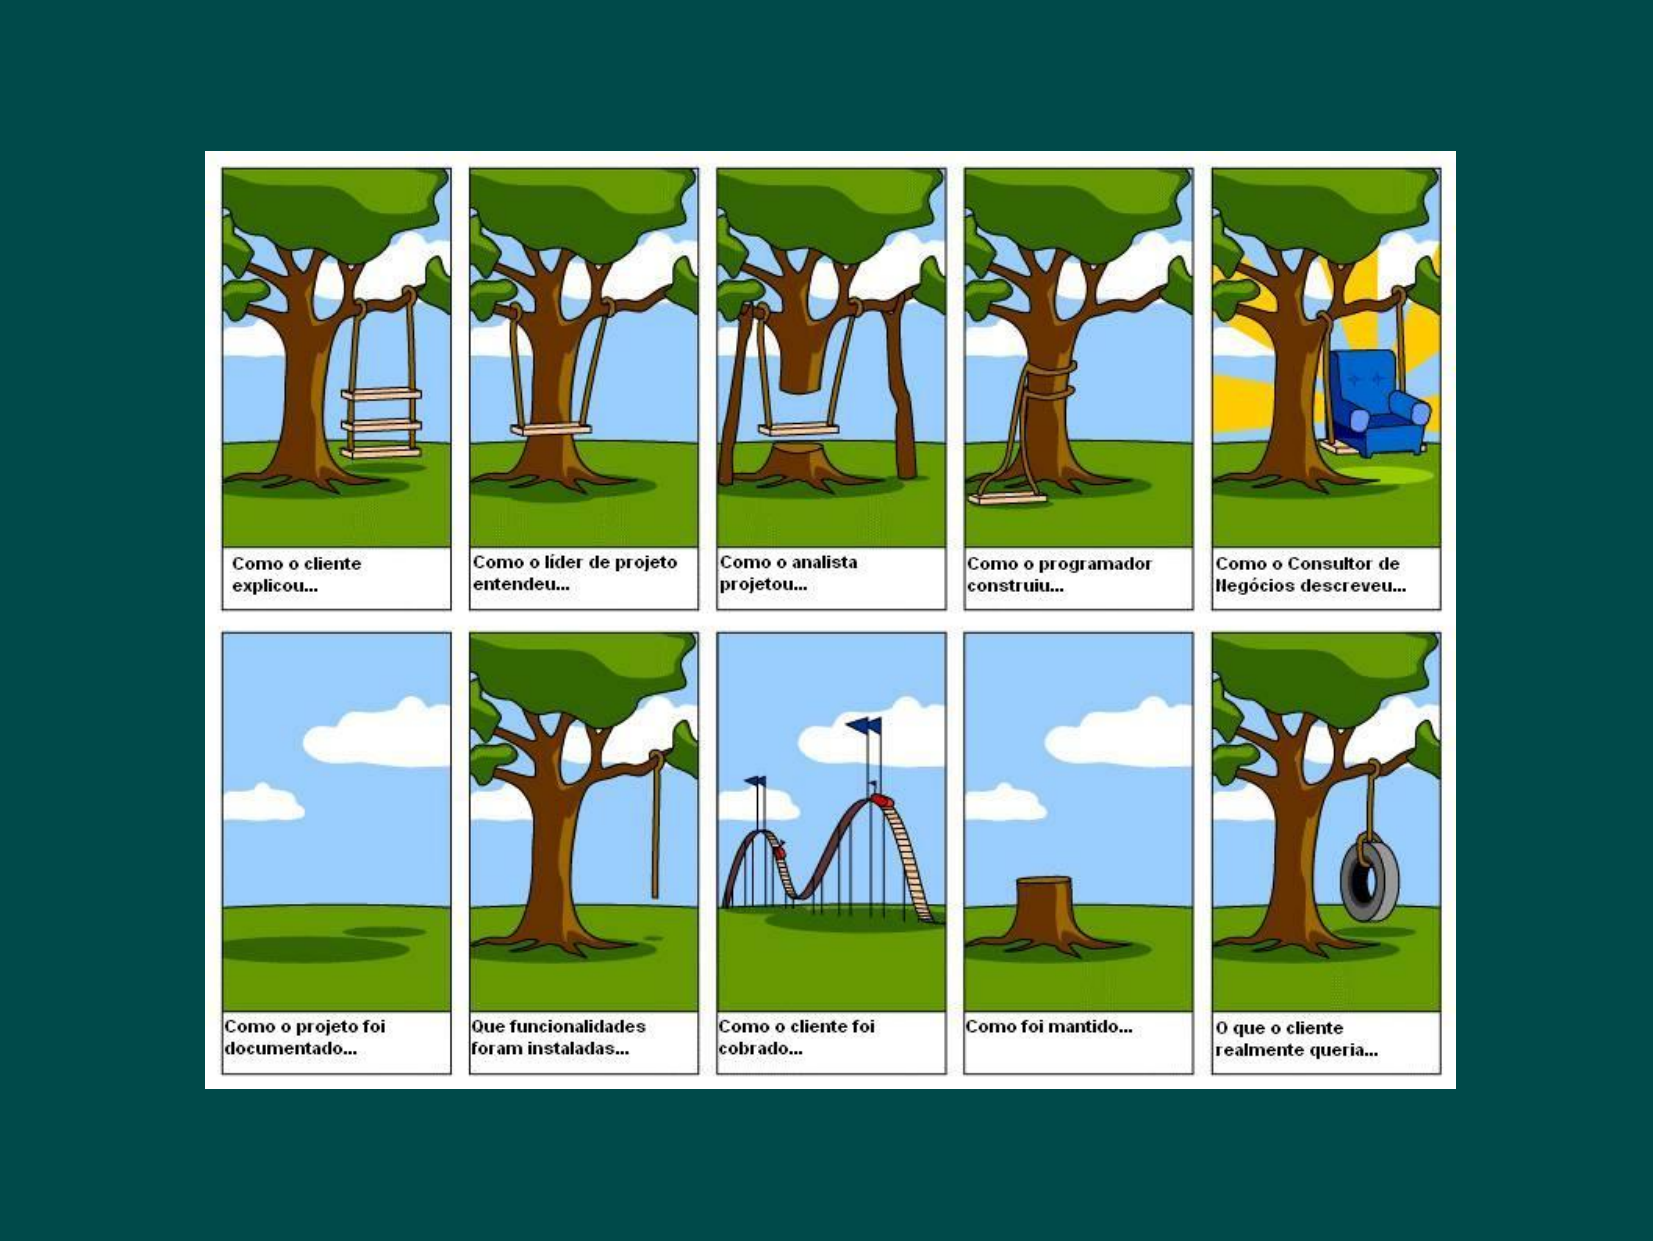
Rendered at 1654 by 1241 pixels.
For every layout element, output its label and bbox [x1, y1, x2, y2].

picture [205, 151, 1456, 1089]
